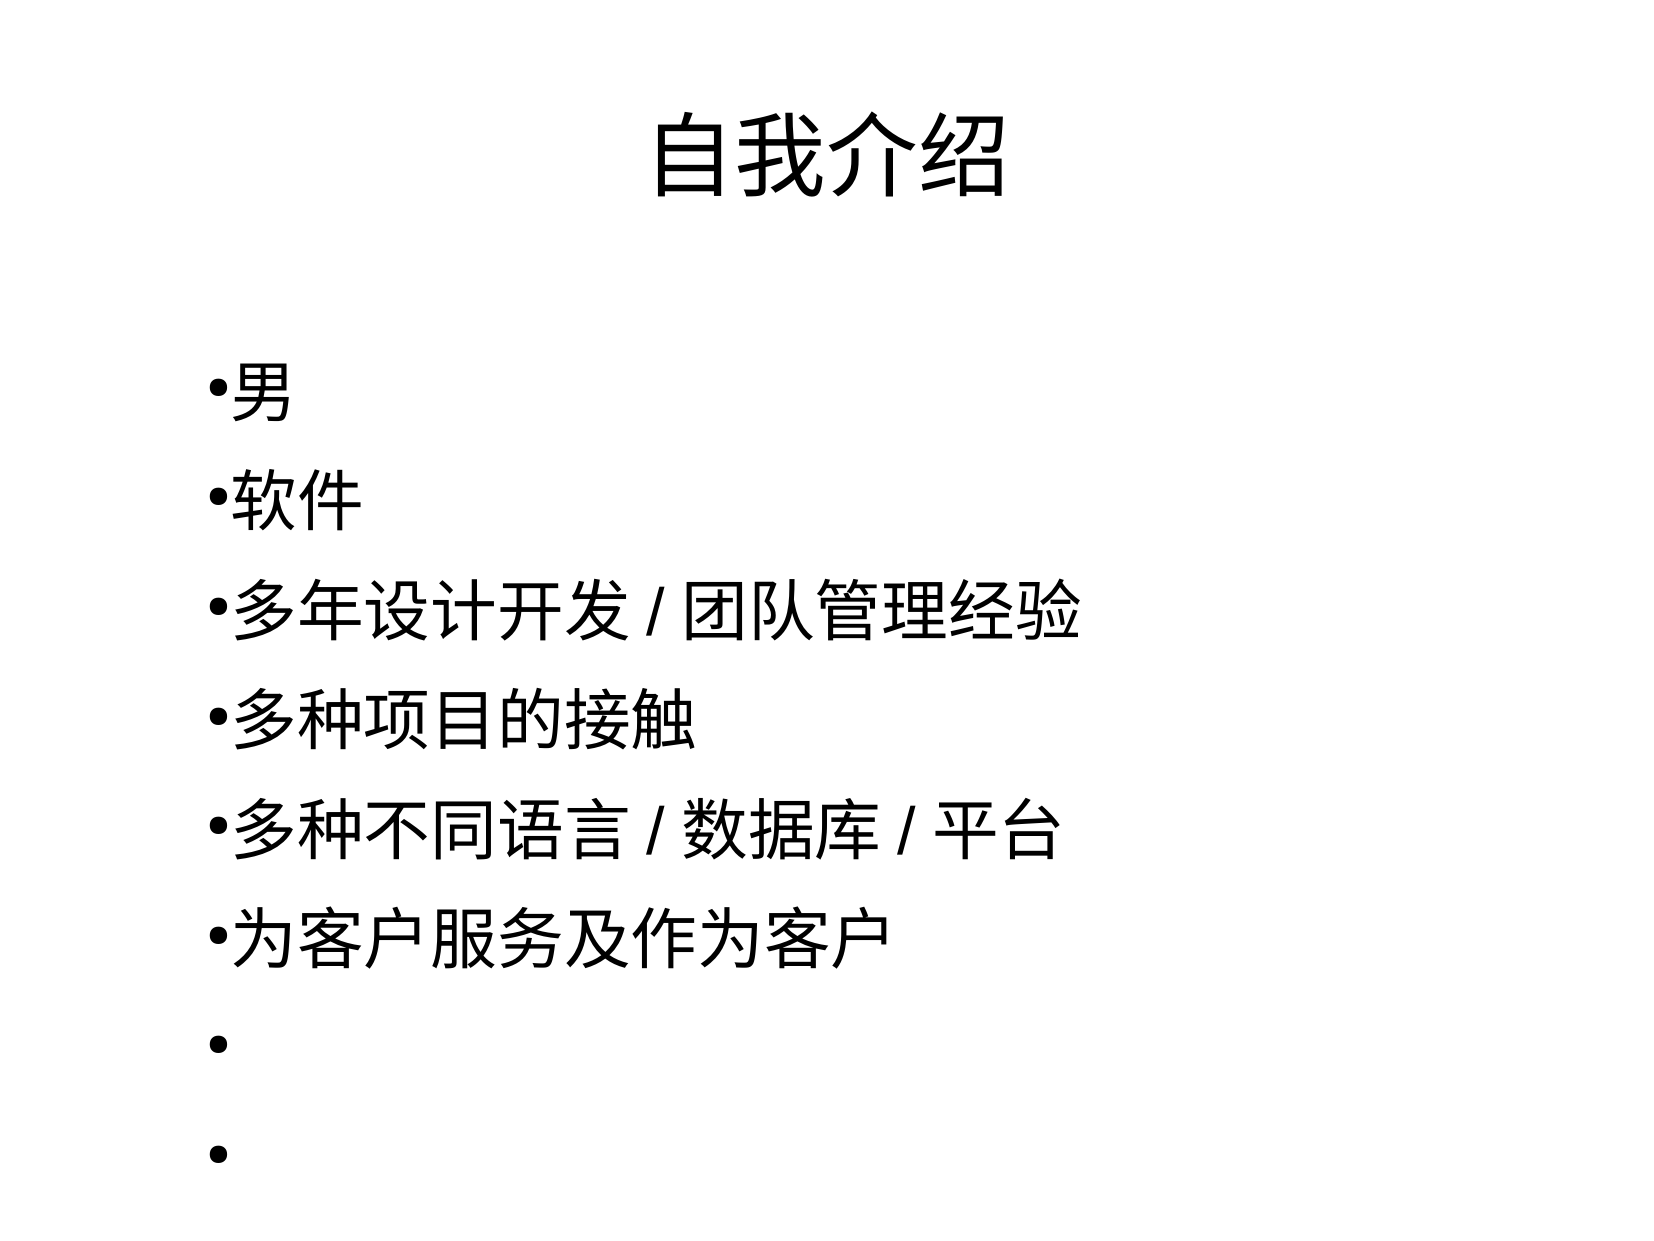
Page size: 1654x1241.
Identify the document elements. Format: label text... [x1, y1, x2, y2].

list 男 软件 多年设计开发/团队管理经验 多种项目的接触 多种不同语言/数据库/平台 为客户服务及作为客户 [206, 349, 1571, 1176]
title 自我介绍 [82, 49, 1571, 257]
